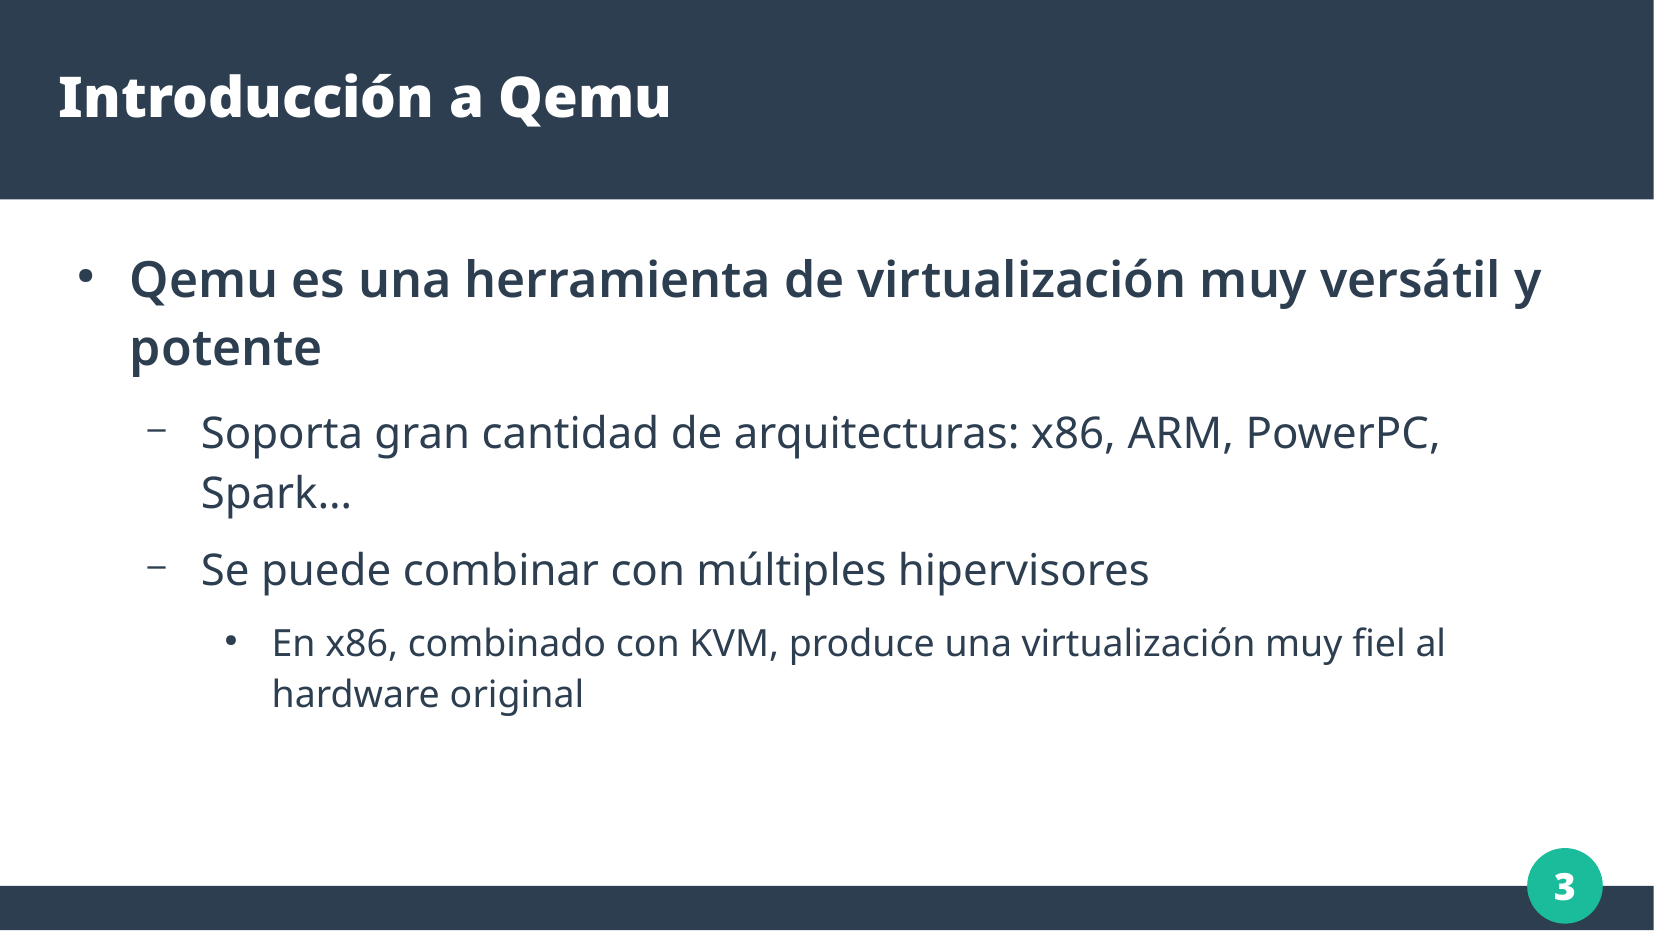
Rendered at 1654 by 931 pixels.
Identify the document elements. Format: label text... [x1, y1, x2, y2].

title Introducción a Qemu [59, 37, 1595, 156]
list Qemu es una herramienta de virtualización muy versátil y potente Soporta gran cantidad de arquitecturas: x86, ARM, PowerPC, Spark… Se puede combinar con múltiples hipervisores En x86, combinado con KVM, produce una virtualización muy fiel al hardware original [59, 243, 1595, 864]
